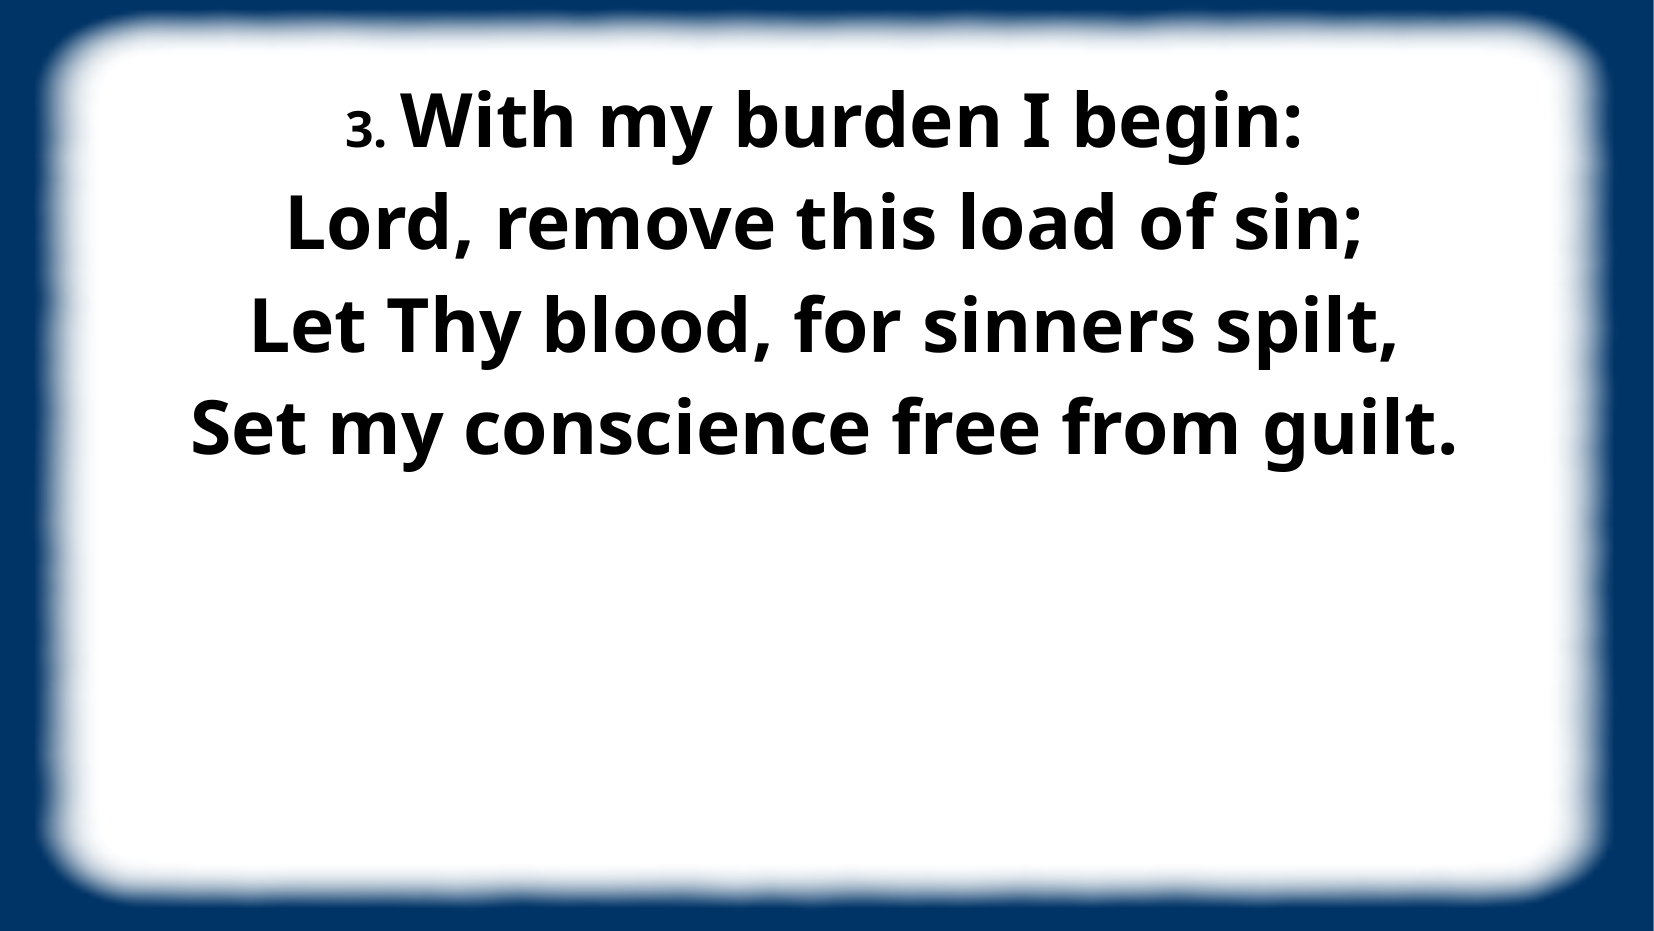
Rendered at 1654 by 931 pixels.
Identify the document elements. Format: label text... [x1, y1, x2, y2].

picture [0, 0, 1654, 931]
text_box 3. With my burden I begin: Lord, remove this load of sin; Let Thy blood, for sinners spilt, Set my conscience free from guilt. [105, 60, 1546, 496]
